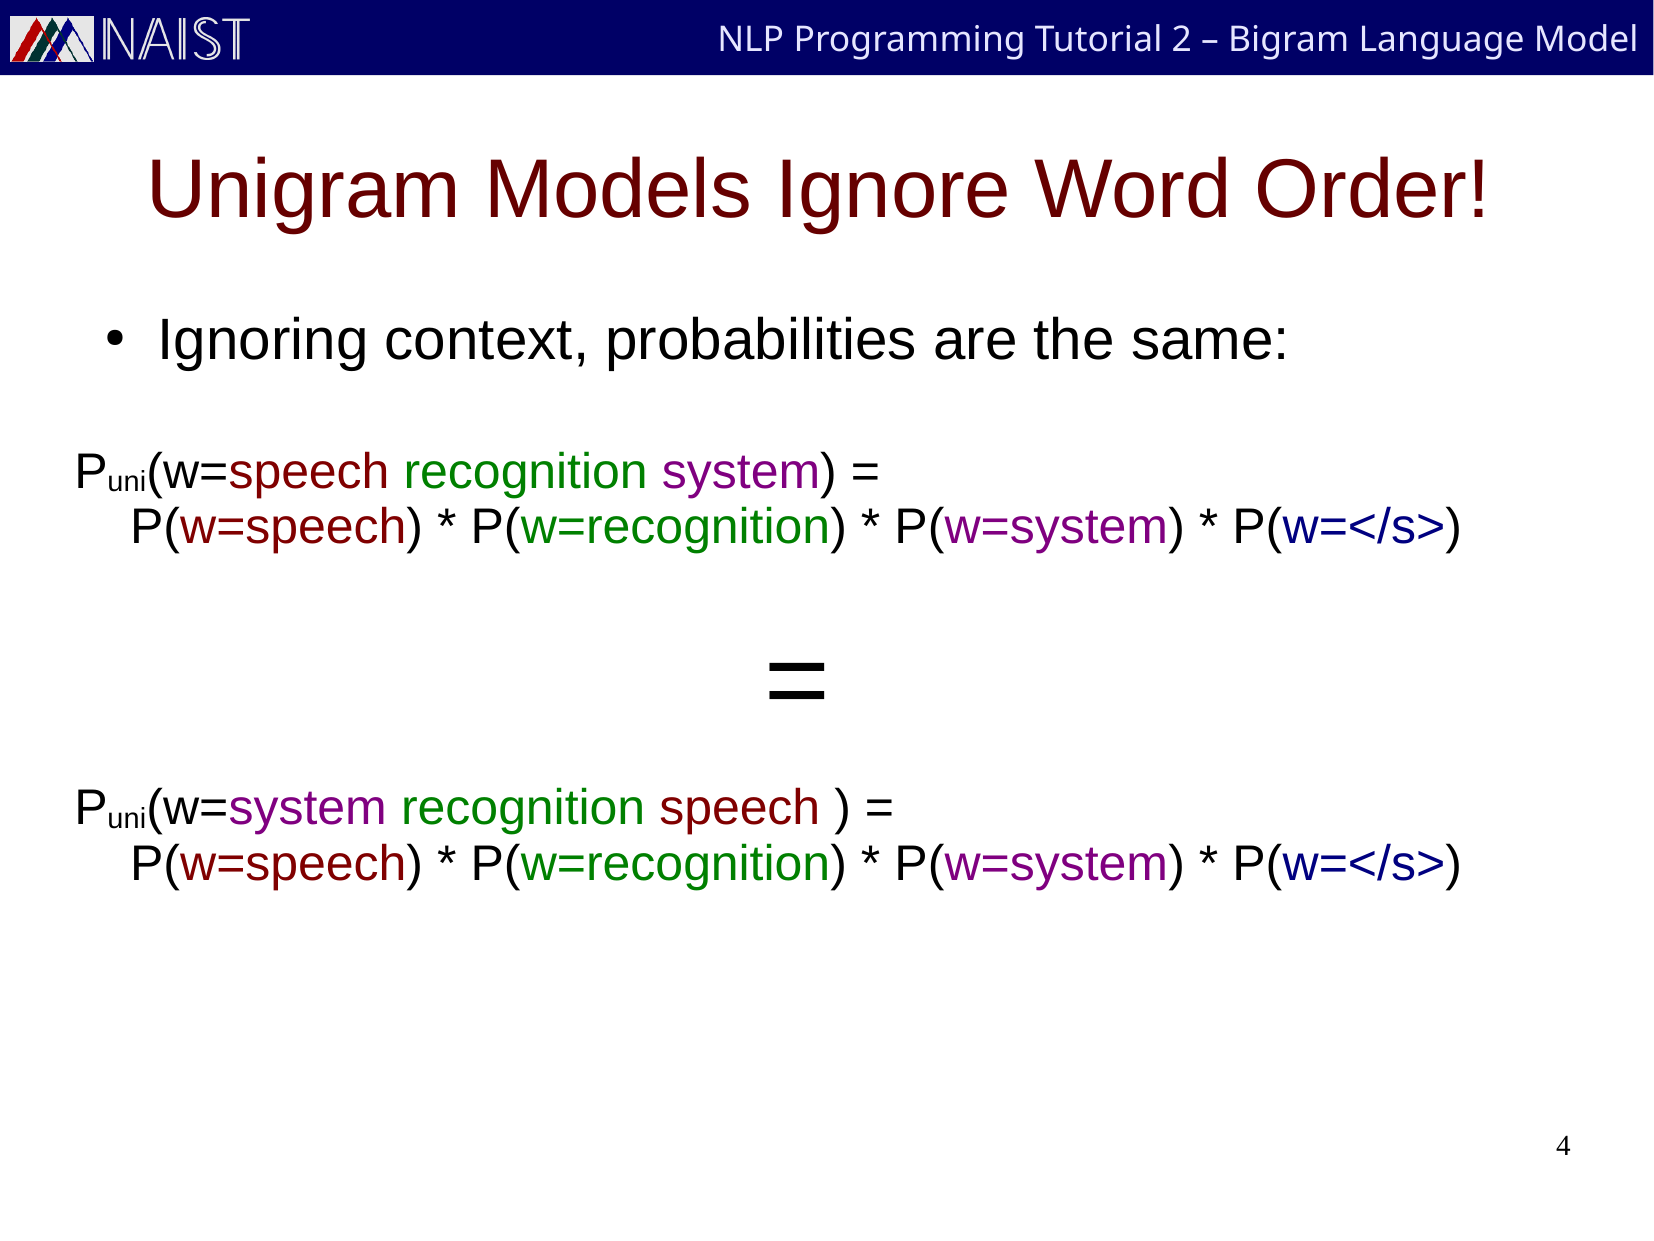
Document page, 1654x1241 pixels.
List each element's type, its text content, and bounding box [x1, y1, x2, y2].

text_box Puni(w=speech recognition system) = P(w=speech) * P(w=recognition) * P(w=system) * P(w=</s>) [59, 435, 1492, 579]
text_box = [750, 609, 846, 751]
picture [102, 17, 251, 60]
text_box Puni(w=system recognition speech ) = P(w=speech) * P(w=recognition) * P(w=system) * P(w=</s>) [59, 772, 1492, 916]
list Ignoring context, probabilities are the same: [86, 306, 1576, 938]
title Unigram Models Ignore Word Order! [75, 92, 1564, 285]
picture [10, 16, 94, 62]
